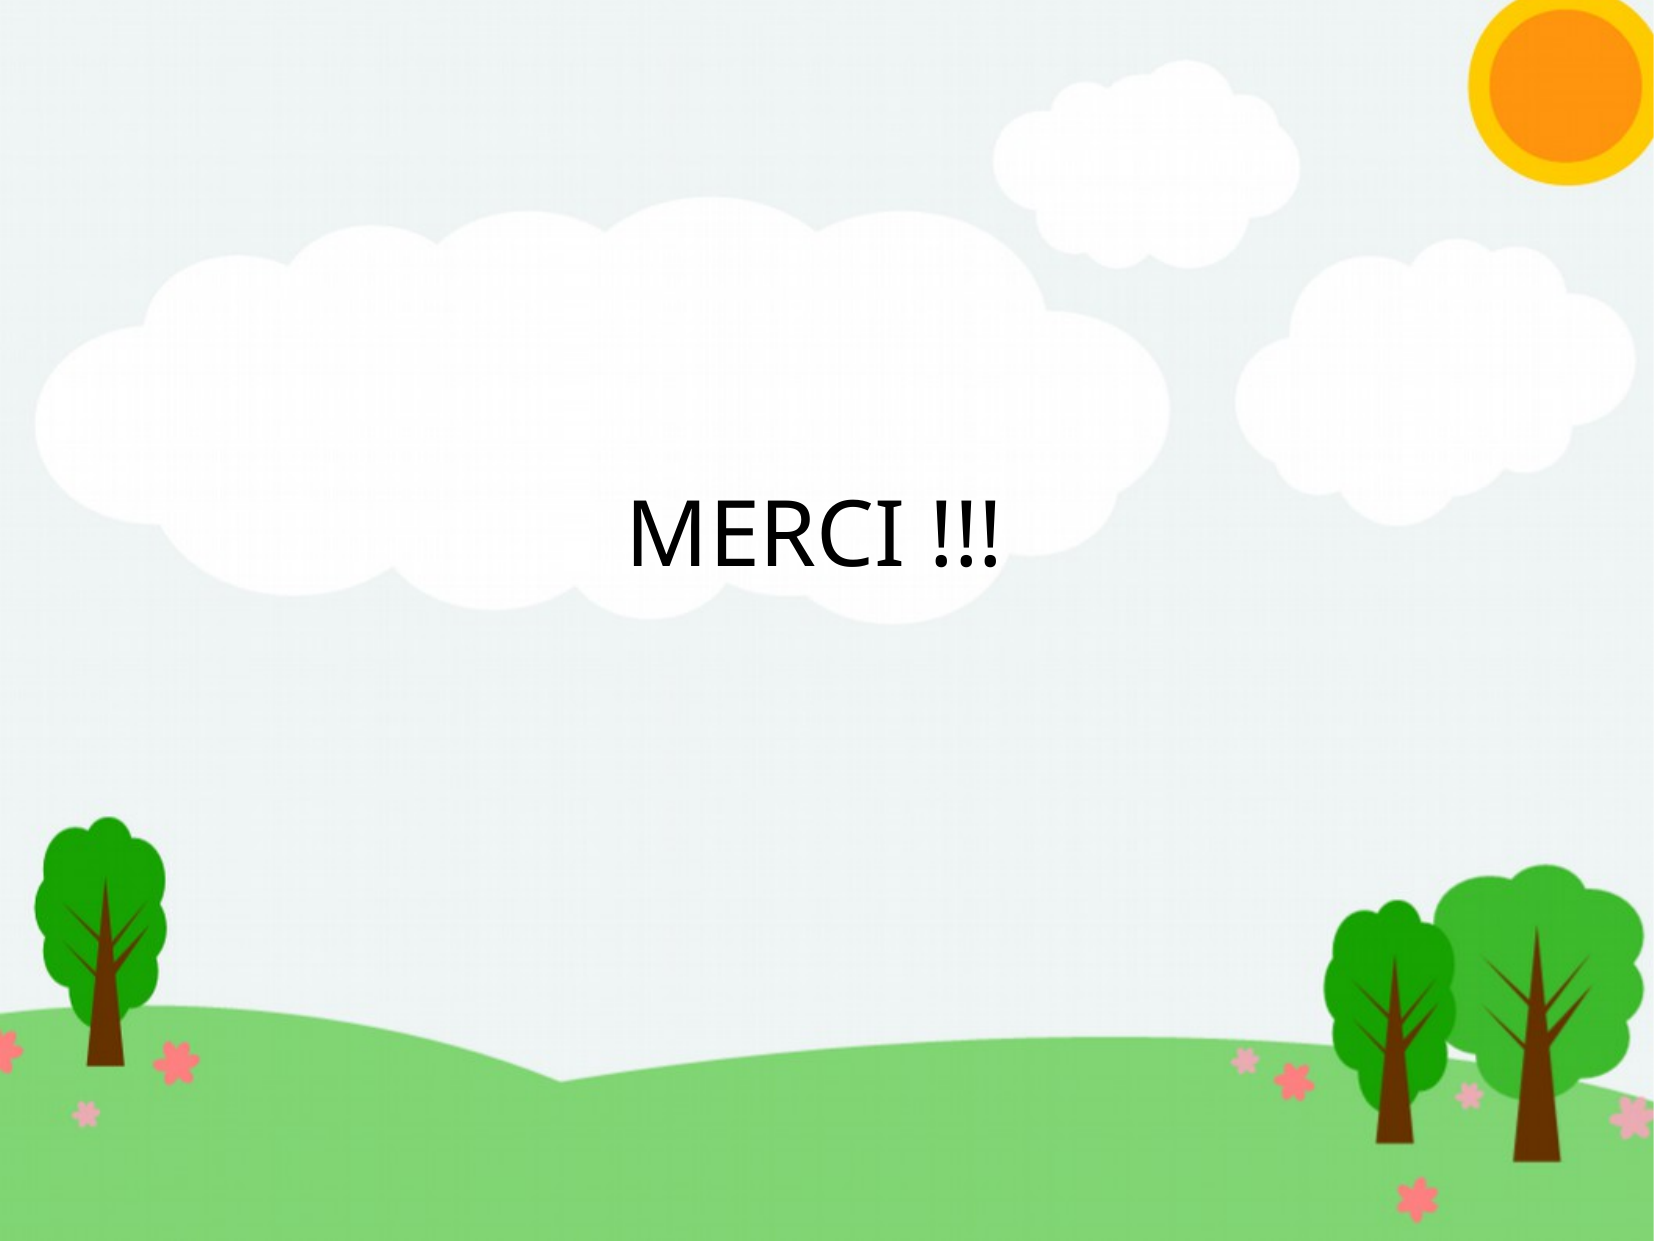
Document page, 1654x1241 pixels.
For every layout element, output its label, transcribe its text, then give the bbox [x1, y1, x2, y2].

picture [0, 0, 1654, 1241]
title MERCI !!! [82, 384, 1548, 678]
